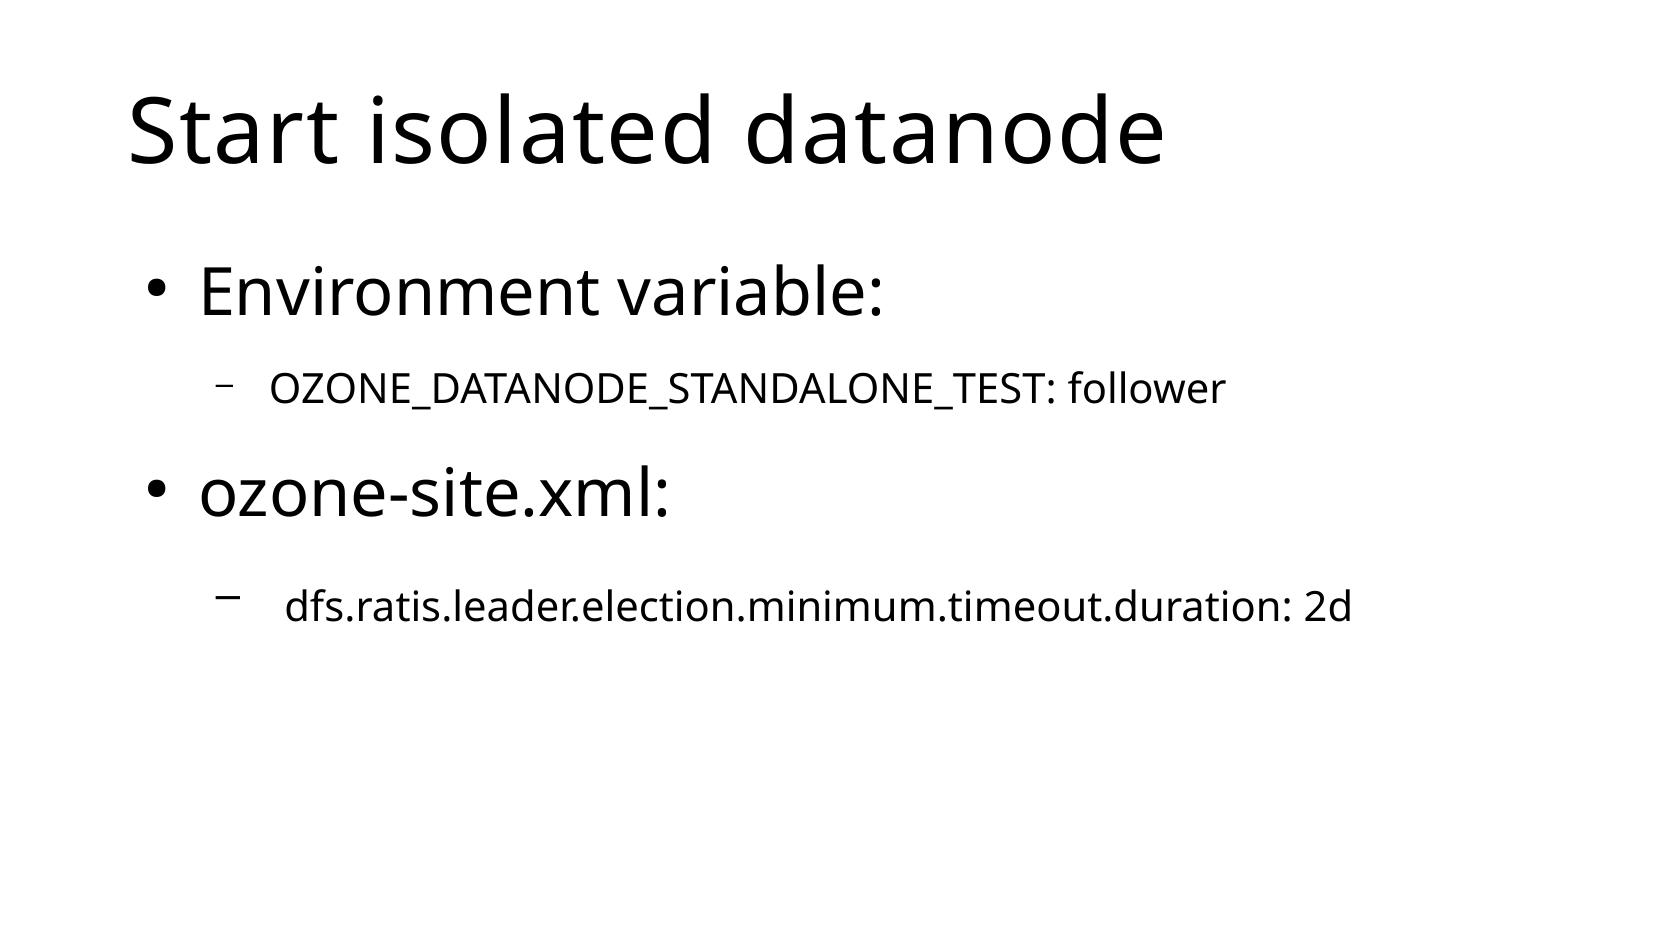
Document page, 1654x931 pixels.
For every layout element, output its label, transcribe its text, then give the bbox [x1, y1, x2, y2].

list Environment variable: OZONE_DATANODE_STANDALONE_TEST: follower ozone-site.xml: dfs.ratis.leader.election.minimum.timeout.duration: 2d [127, 244, 1527, 784]
title Start isolated datanode [127, 69, 1654, 187]
